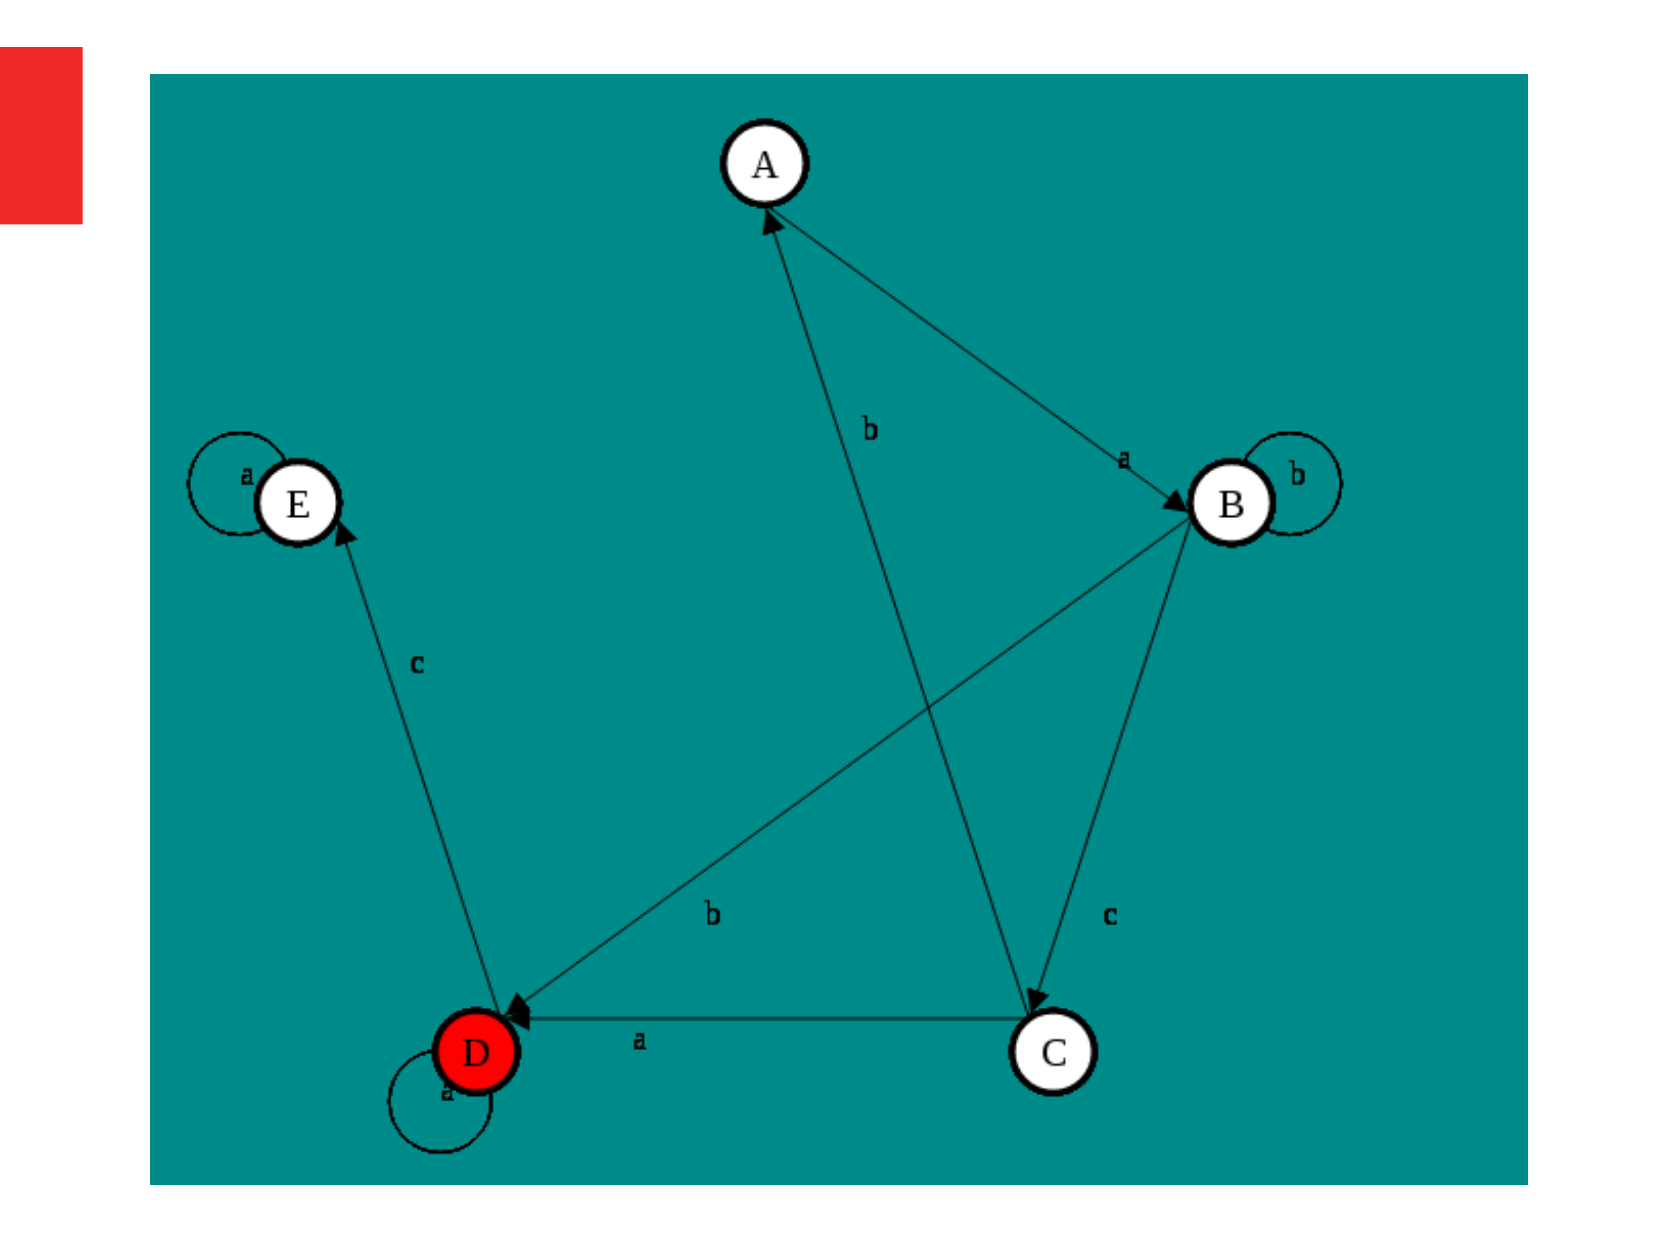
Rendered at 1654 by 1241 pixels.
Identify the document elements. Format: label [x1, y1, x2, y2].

picture [150, 74, 1528, 1186]
